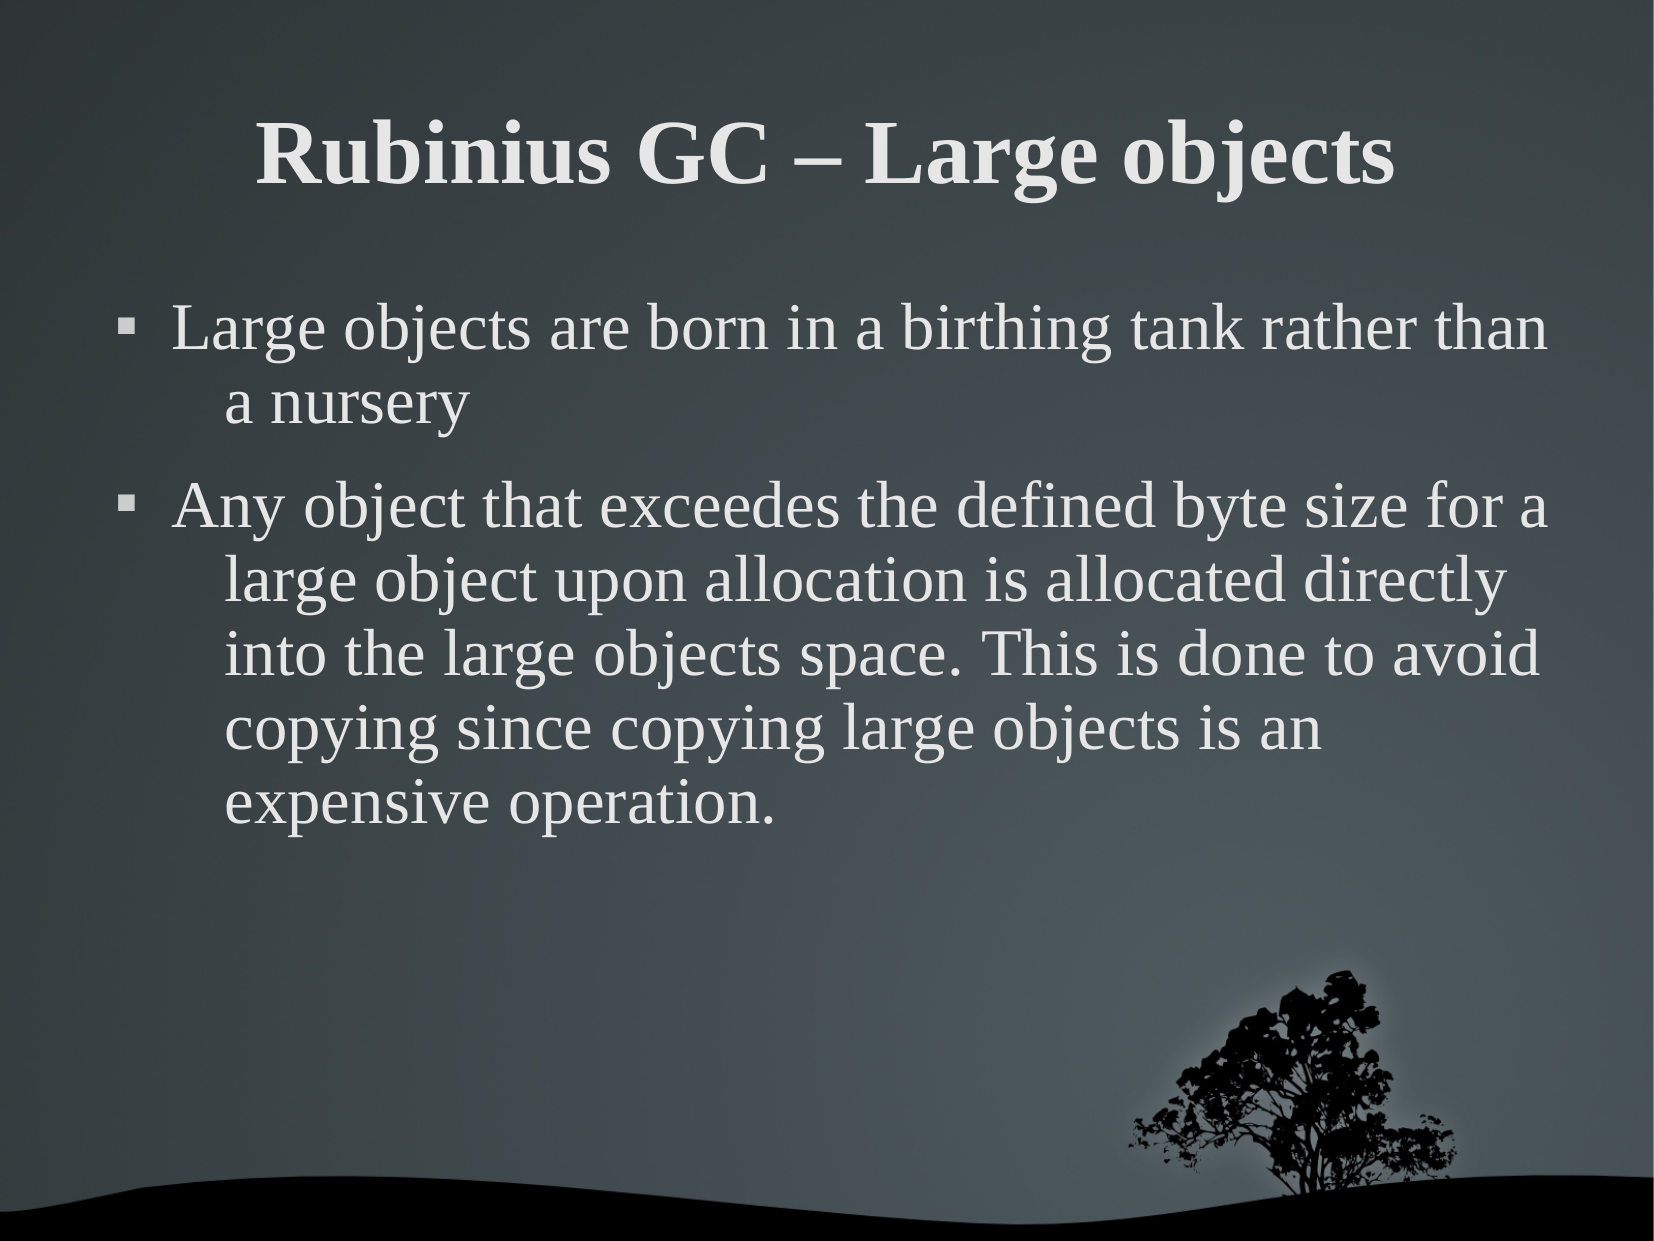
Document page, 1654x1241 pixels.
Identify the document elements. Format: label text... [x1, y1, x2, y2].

list Large objects are born in a birthing tank rather than a nursery Any object that exceedes the defined byte size for a large object upon allocation is allocated directly into the large objects space. This is done to avoid copying since copying large objects is an expensive operation. [82, 290, 1571, 1094]
picture [0, 0, 1654, 1241]
title Rubinius GC – Large objects [82, 56, 1571, 250]
